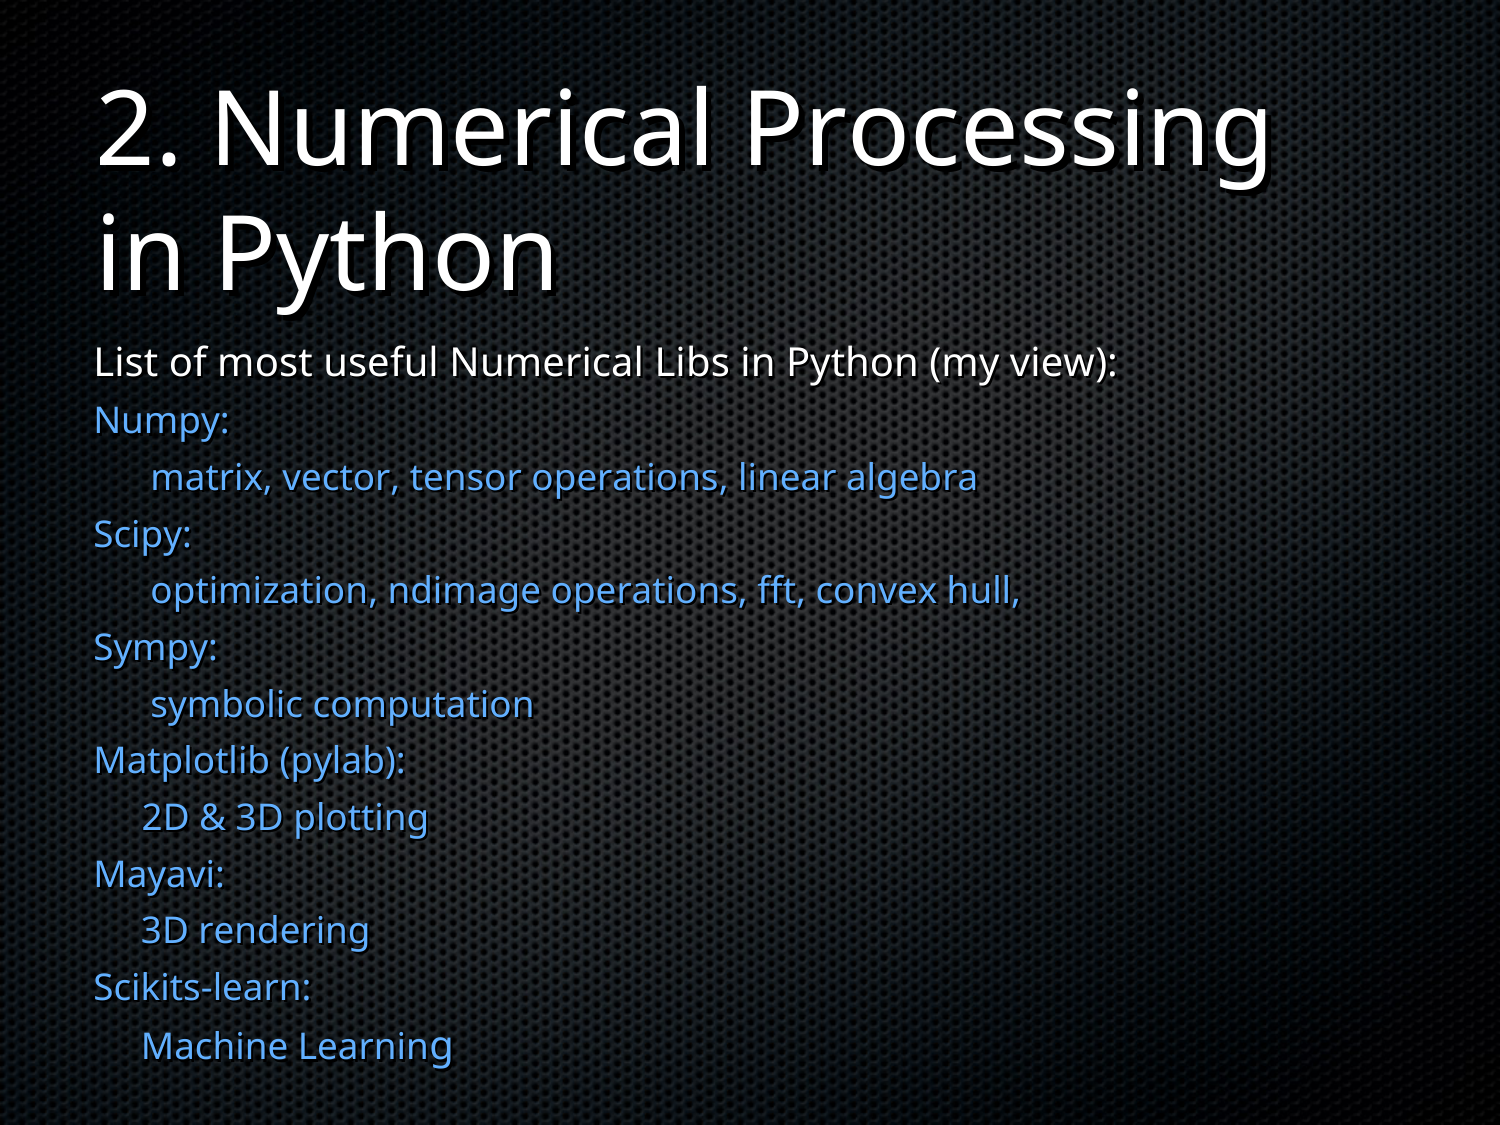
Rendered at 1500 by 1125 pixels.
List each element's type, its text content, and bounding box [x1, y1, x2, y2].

list List of most useful Numerical Libs in Python (my view): Numpy: matrix, vector, tensor operations, linear algebra Scipy: optimization, ndimage operations, fft, convex hull, Sympy: symbolic computation Matplotlib (pylab): 2D & 3D plotting Mayavi: 3D rendering Scikits-learn: Machine Learning [85, 328, 1456, 1079]
title 2. Numerical Processing in Python [87, 52, 1392, 320]
picture [0, 0, 1500, 1125]
